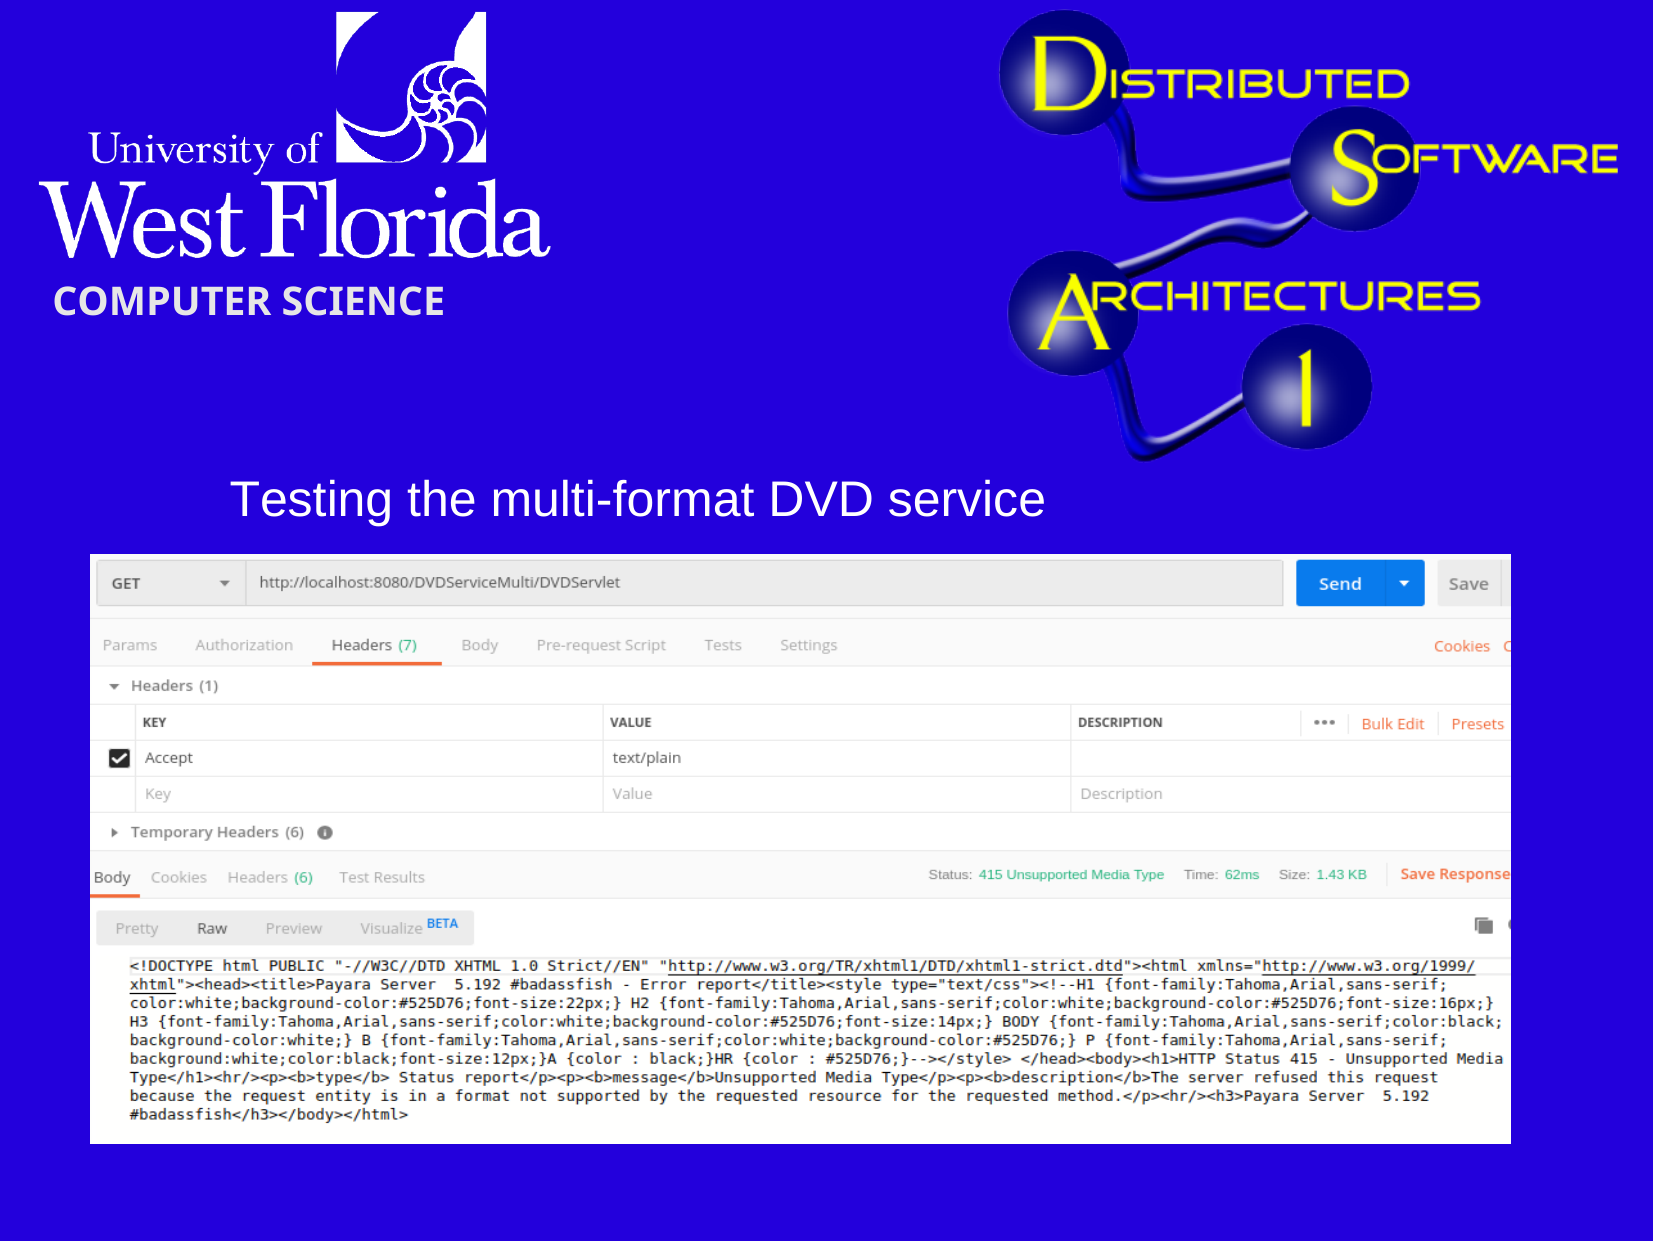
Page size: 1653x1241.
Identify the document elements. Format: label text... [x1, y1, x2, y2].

text_box Testing the multi-format DVD service [214, 465, 1321, 554]
picture [90, 554, 1511, 1144]
text_box COMPUTER SCIENCE [37, 262, 562, 333]
picture [37, 0, 558, 262]
picture [910, 0, 1653, 506]
